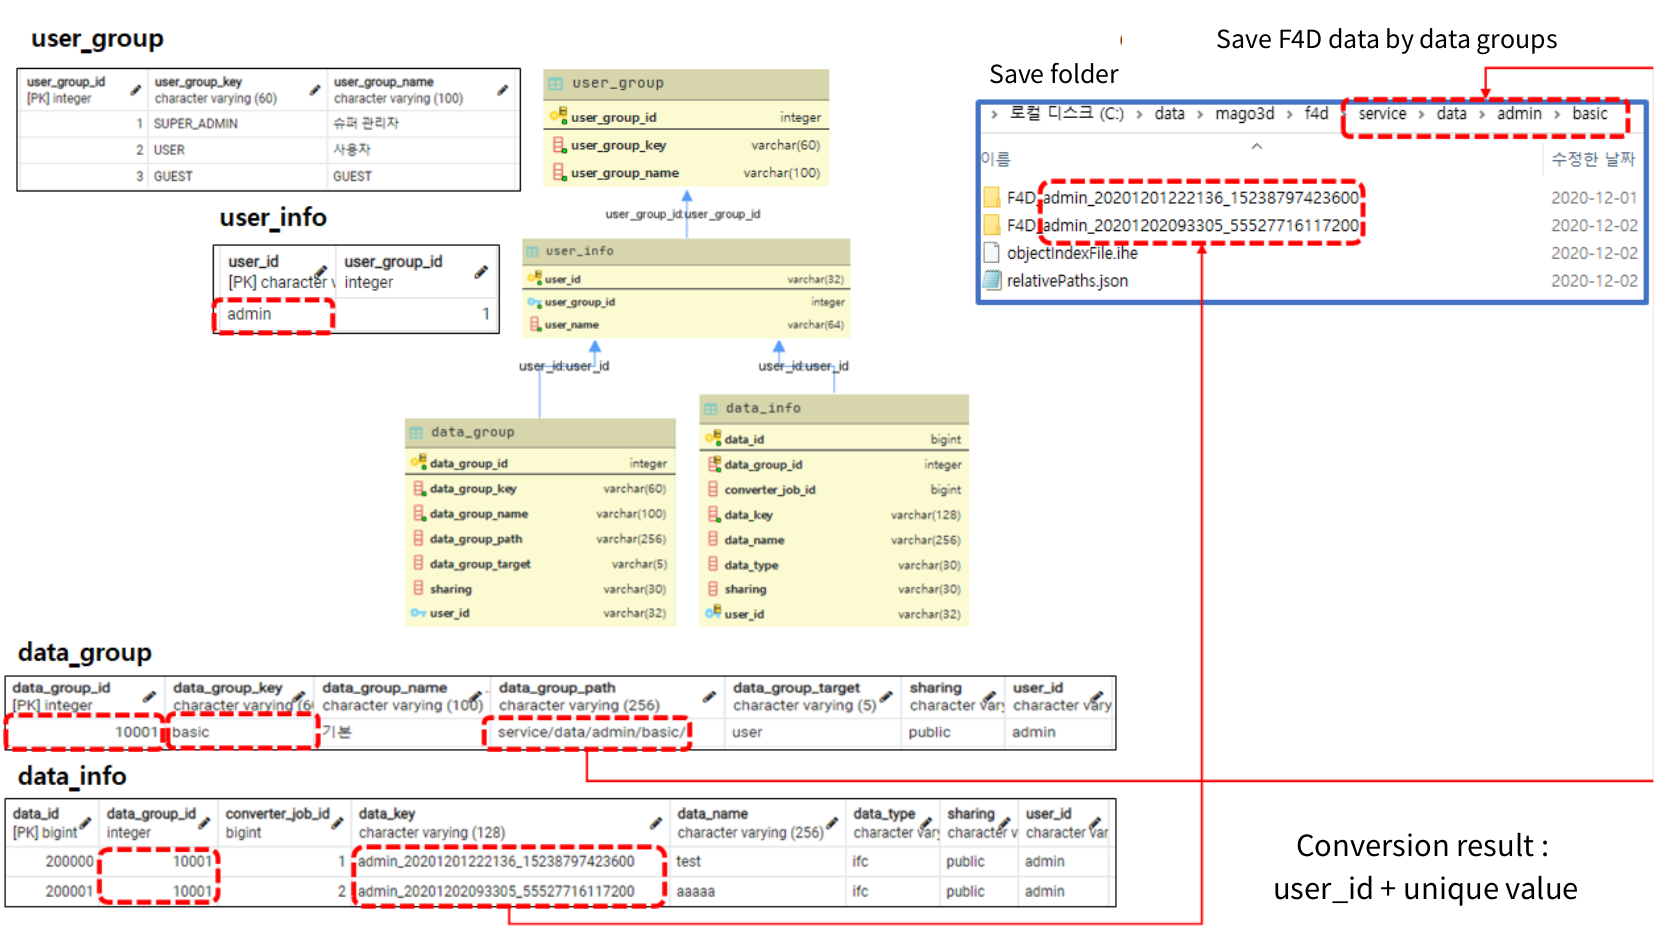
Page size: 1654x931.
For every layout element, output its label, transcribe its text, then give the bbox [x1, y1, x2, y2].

text_box Save folder [974, 47, 1152, 99]
text_box Save F4D data by data groups [1122, 11, 1654, 63]
text_box Conversion result : user_id + unique value [1204, 815, 1648, 916]
picture [2, 6, 1654, 926]
